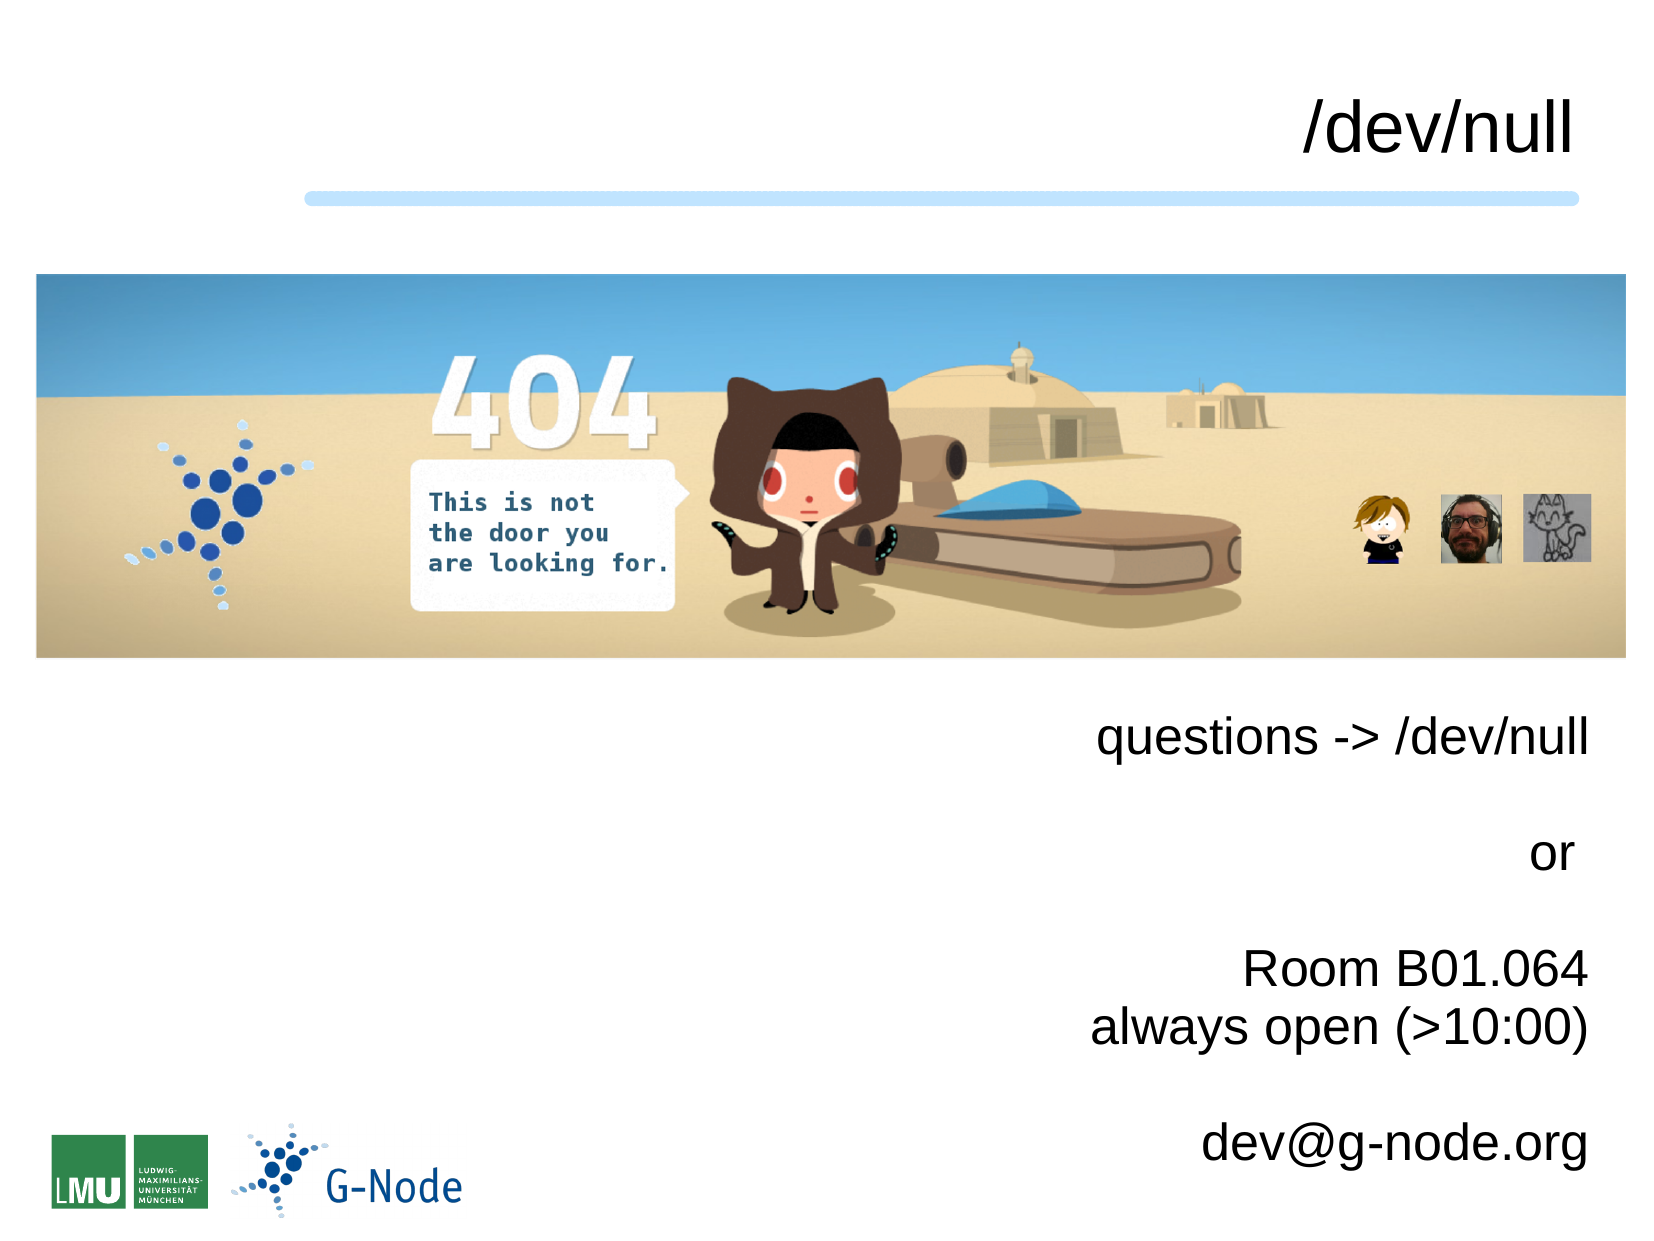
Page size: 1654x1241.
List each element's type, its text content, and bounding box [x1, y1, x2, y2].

picture [35, 274, 1626, 660]
text_box questions -> /dev/null or Room B01.064 always open (>10:00) dev@g-node.org [101, 707, 1591, 1172]
text_box /dev/null [87, 30, 1576, 226]
picture [230, 1172, 467, 1219]
